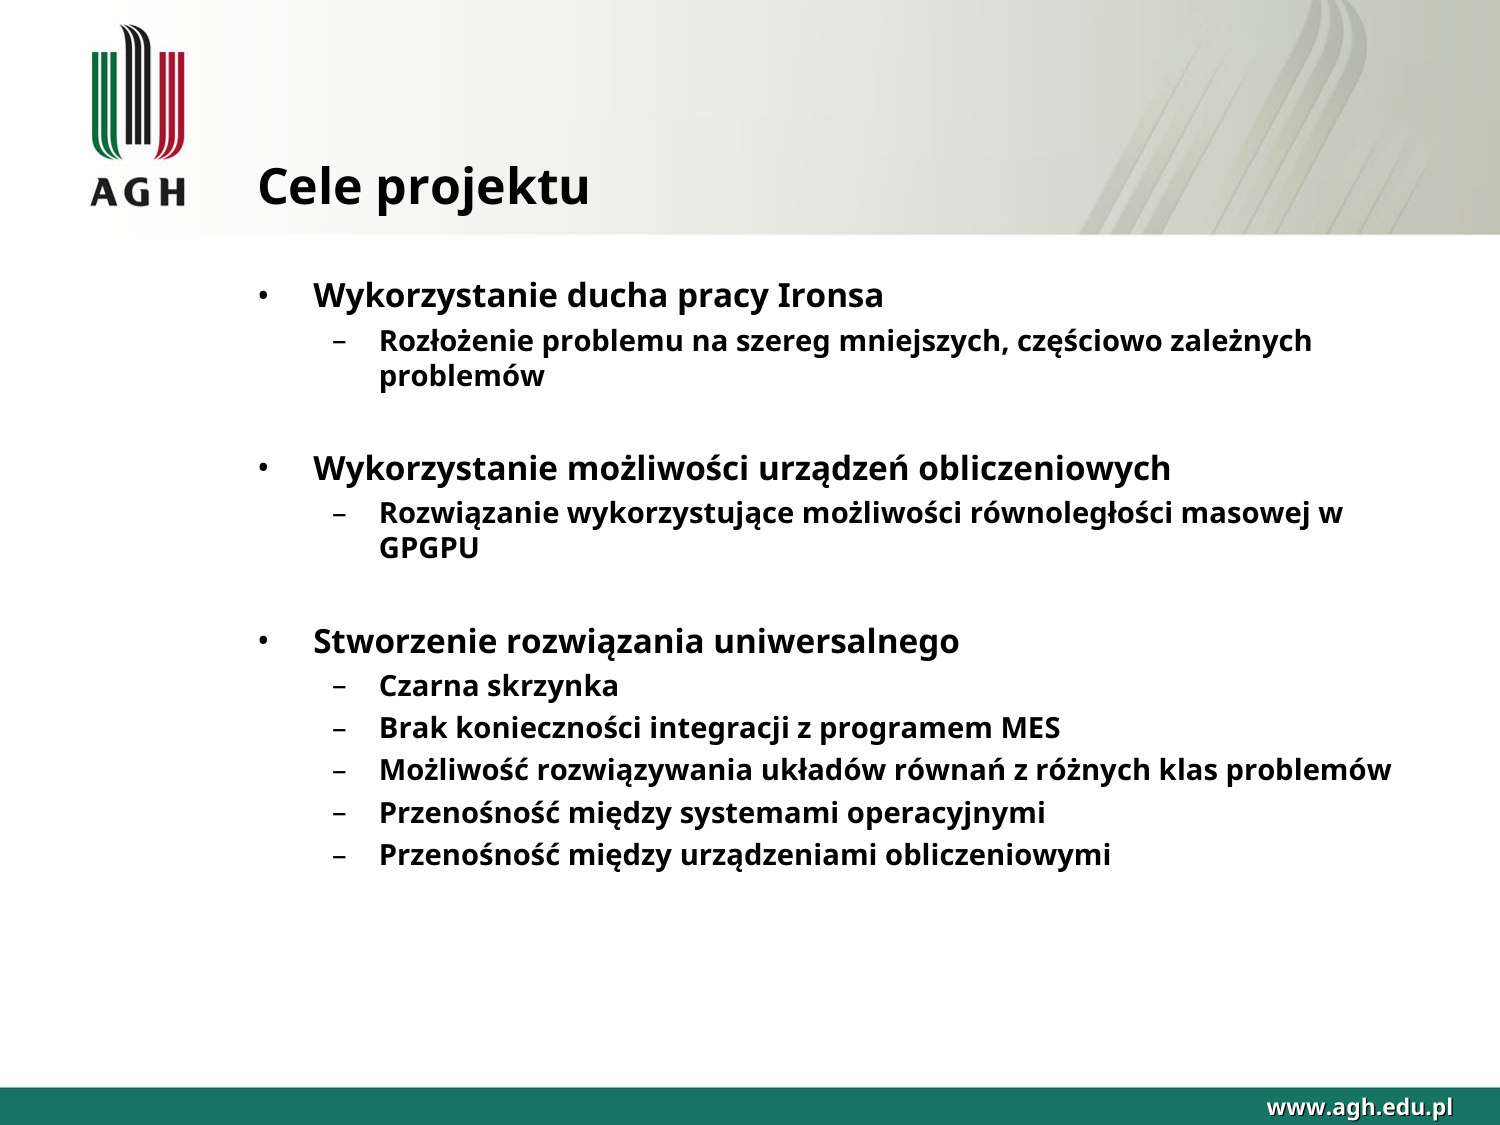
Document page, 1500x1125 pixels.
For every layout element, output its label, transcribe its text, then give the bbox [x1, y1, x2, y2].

text_box www.agh.edu.pl [1251, 1084, 1500, 1125]
picture [0, 0, 1500, 1125]
list Wykorzystanie ducha pracy Ironsa Rozłożenie problemu na szereg mniejszych, częściowo zależnych problemów Wykorzystanie możliwości urządzeń obliczeniowych Rozwiązanie wykorzystujące możliwości równoległości masowej w GPGPU Stworzenie rozwiązania uniwersalnego Czarna skrzynka Brak konieczności integracji z programem MES Możliwość rozwiązywania układów równań z różnych klas problemów Przenośność między systemami operacyjnymi Przenośność między urządzeniami obliczeniowymi [242, 267, 1425, 1005]
title Cele projektu [242, 137, 1436, 233]
